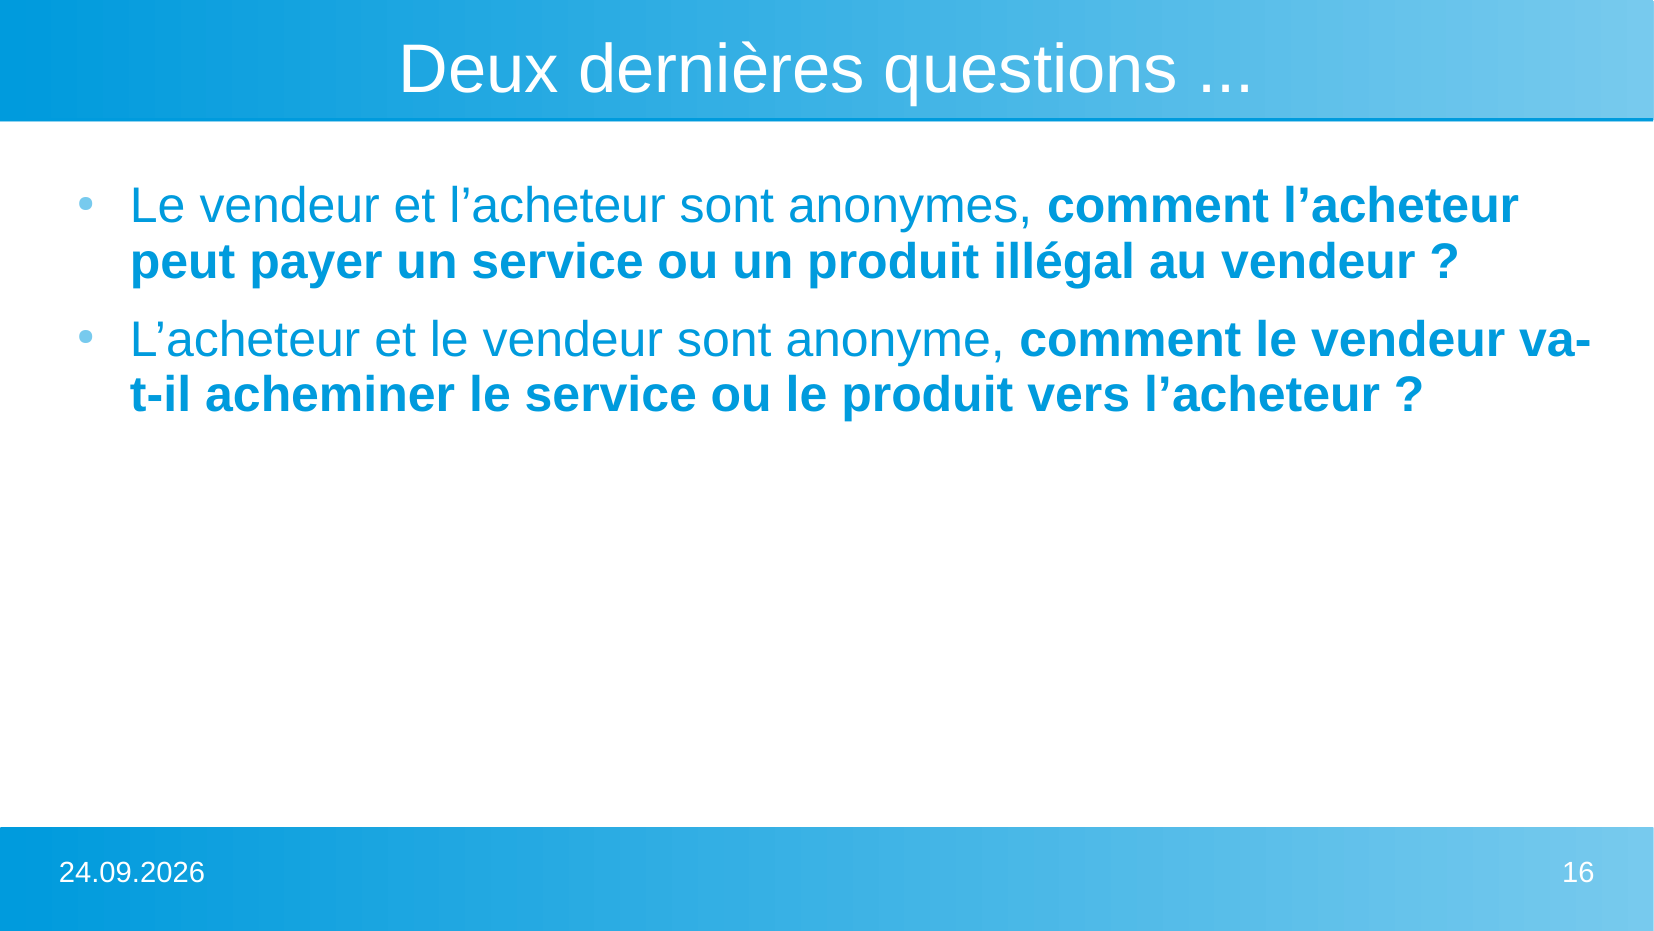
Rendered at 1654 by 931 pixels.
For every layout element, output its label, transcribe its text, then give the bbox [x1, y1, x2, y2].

title Deux dernières questions ... [59, 29, 1595, 108]
list Le vendeur et l’acheteur sont anonymes, comment l’acheteur peut payer un service ou un produit illégal au vendeur ? L’acheteur et le vendeur sont anonyme, comment le vendeur va-t-il acheminer le service ou le produit vers l’acheteur ? [59, 177, 1595, 768]
